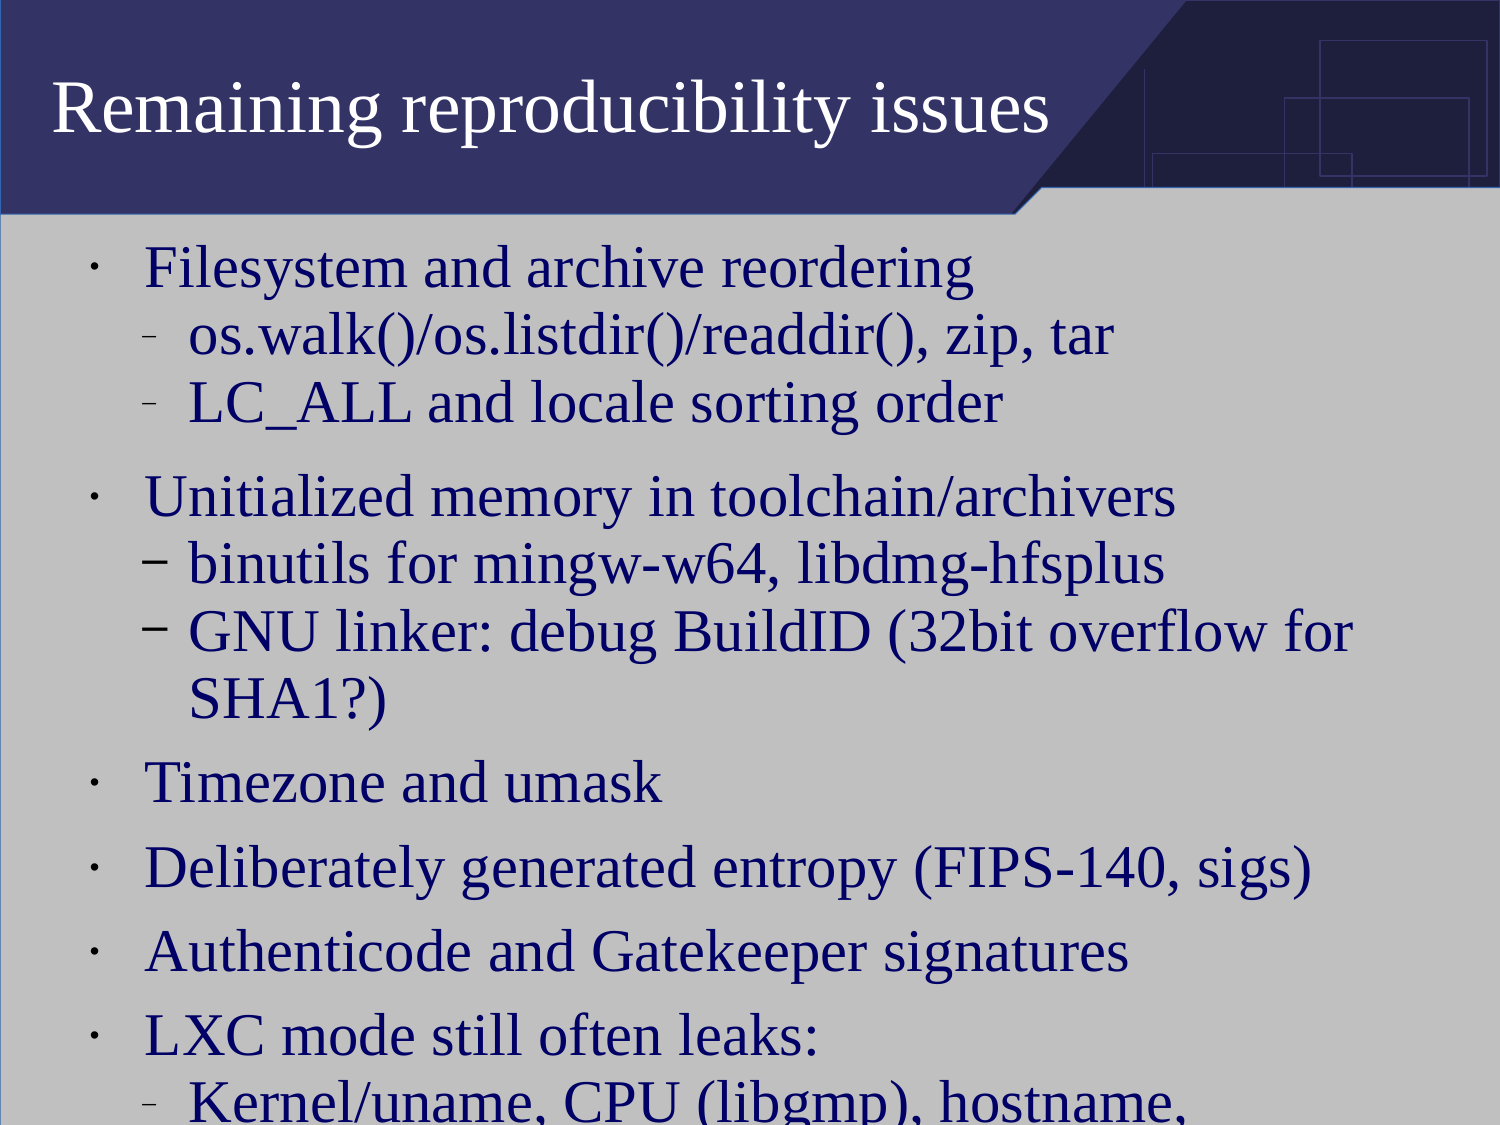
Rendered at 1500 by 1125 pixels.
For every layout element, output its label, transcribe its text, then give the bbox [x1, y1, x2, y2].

text_box Filesystem and archive reordering os.walk()/os.listdir()/readdir(), zip, tar LC_ALL and locale sorting order Unitialized memory in toolchain/archivers binutils for mingw-w64, libdmg-hfsplus GNU linker: debug BuildID (32bit overflow for SHA1?) Timezone and umask Deliberately generated entropy (FIPS-140, sigs) Authenticode and Gatekeeper signatures LXC mode still often leaks: Kernel/uname, CPU (libgmp), hostname, memory??? [75, 225, 1456, 1125]
text_box Remaining reproducibility issues [0, 57, 1276, 157]
